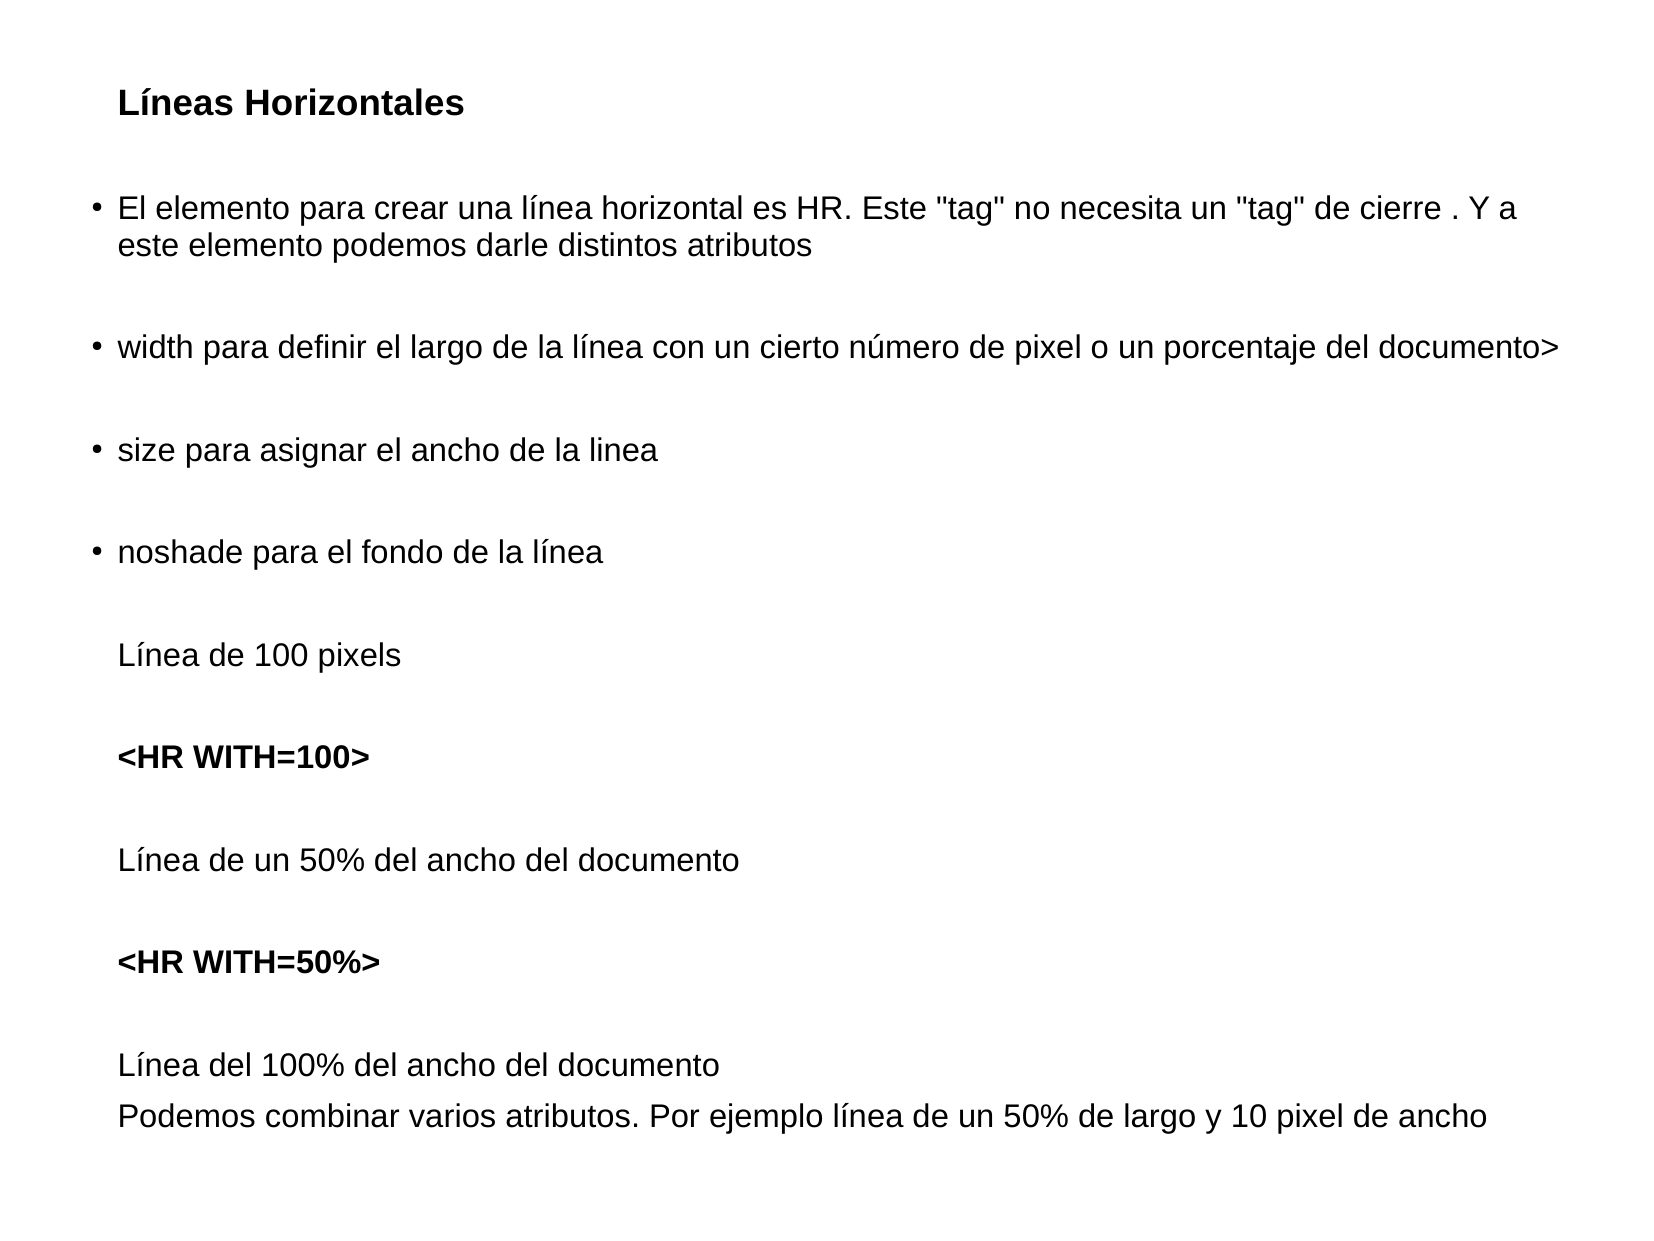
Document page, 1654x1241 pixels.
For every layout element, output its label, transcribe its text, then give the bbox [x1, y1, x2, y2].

list Líneas Horizontales El elemento para crear una línea horizontal es HR. Este "tag" no necesita un "tag" de cierre . Y a este elemento podemos darle distintos atributos width para definir el largo de la línea con un cierto número de pixel o un porcentaje del documento> size para asignar el ancho de la linea noshade para el fondo de la línea Línea de 100 pixels <HR WITH=100> Línea de un 50% del ancho del documento <HR WITH=50%> Línea del 100% del ancho del documento Podemos combinar varios atributos. Por ejemplo línea de un 50% de largo y 10 pixel de ancho [82, 82, 1571, 1217]
